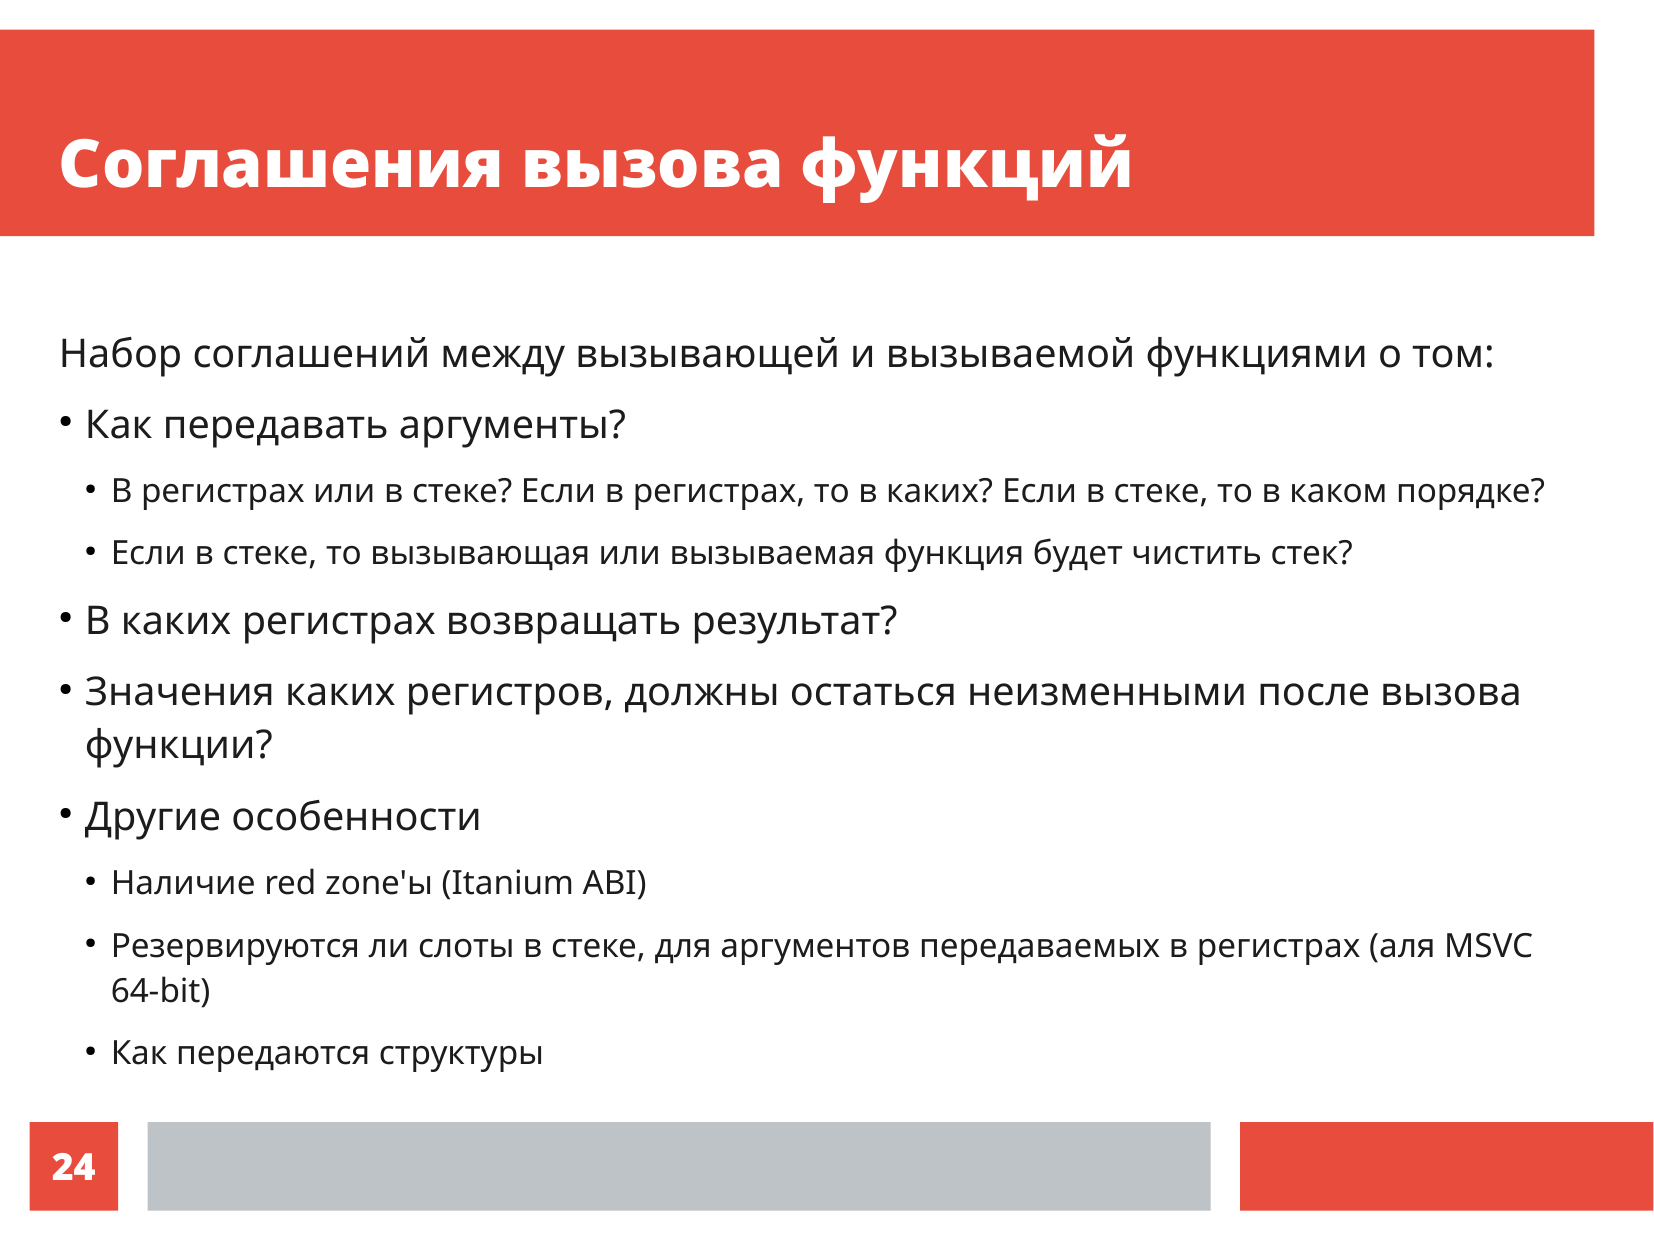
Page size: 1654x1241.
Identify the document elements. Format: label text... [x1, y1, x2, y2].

title Соглашения вызова функций [59, 59, 1595, 207]
list Набор соглашений между вызывающей и вызываемой функциями о том: Как передавать аргументы? В регистрах или в стеке? Если в регистрах, то в каких? Если в стеке, то в каком порядке? Если в стеке, то вызывающая или вызываемая функция будет чистить стек? В каких регистрах возвращать результат? Значения каких регистров, должны остаться неизменными после вызова функции? Другие особенности Наличие red zone'ы (Itanium ABI) Резервируются ли слоты в стеке, для аргументов передаваемых в регистрах (аля MSVC 64-bit) Как передаются структуры [59, 324, 1565, 1093]
